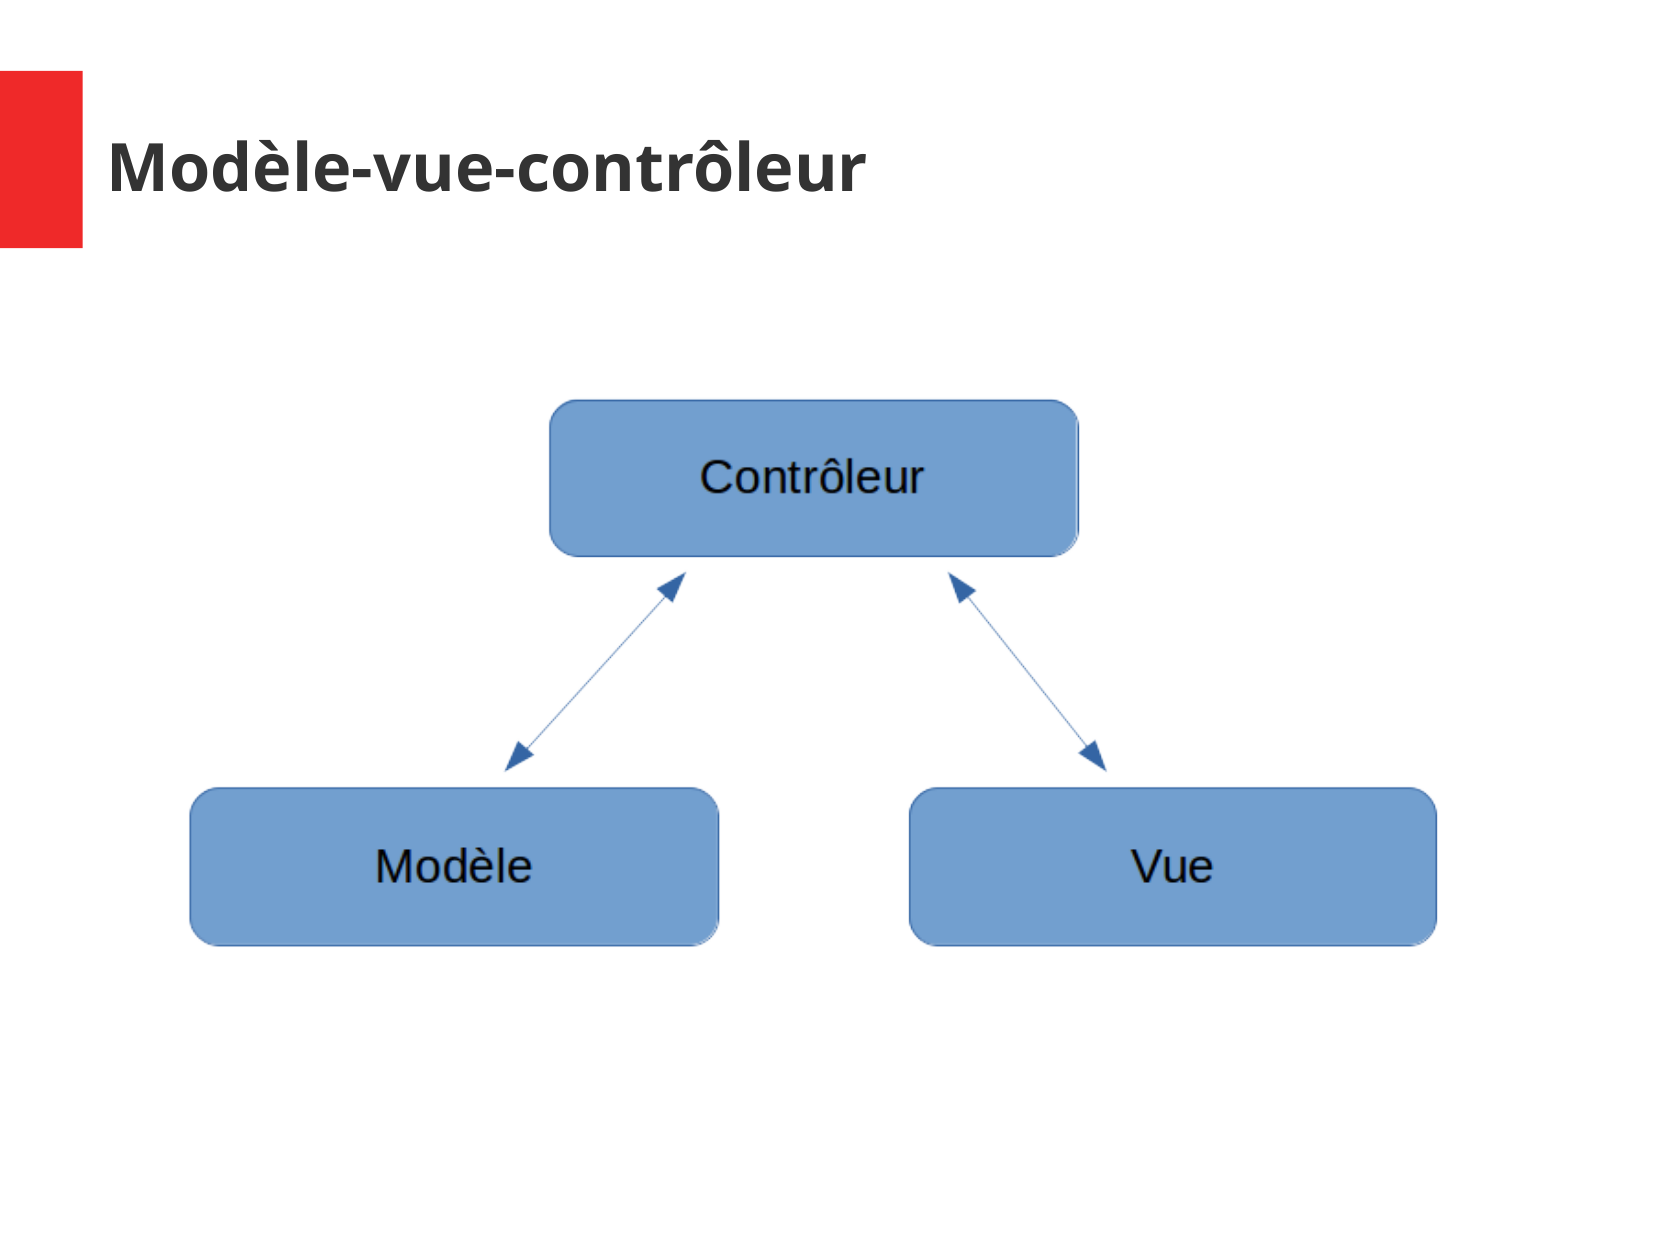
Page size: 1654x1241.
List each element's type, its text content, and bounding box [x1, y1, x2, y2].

title Modèle-vue-contrôleur [106, 47, 1512, 284]
picture [151, 308, 1491, 1028]
